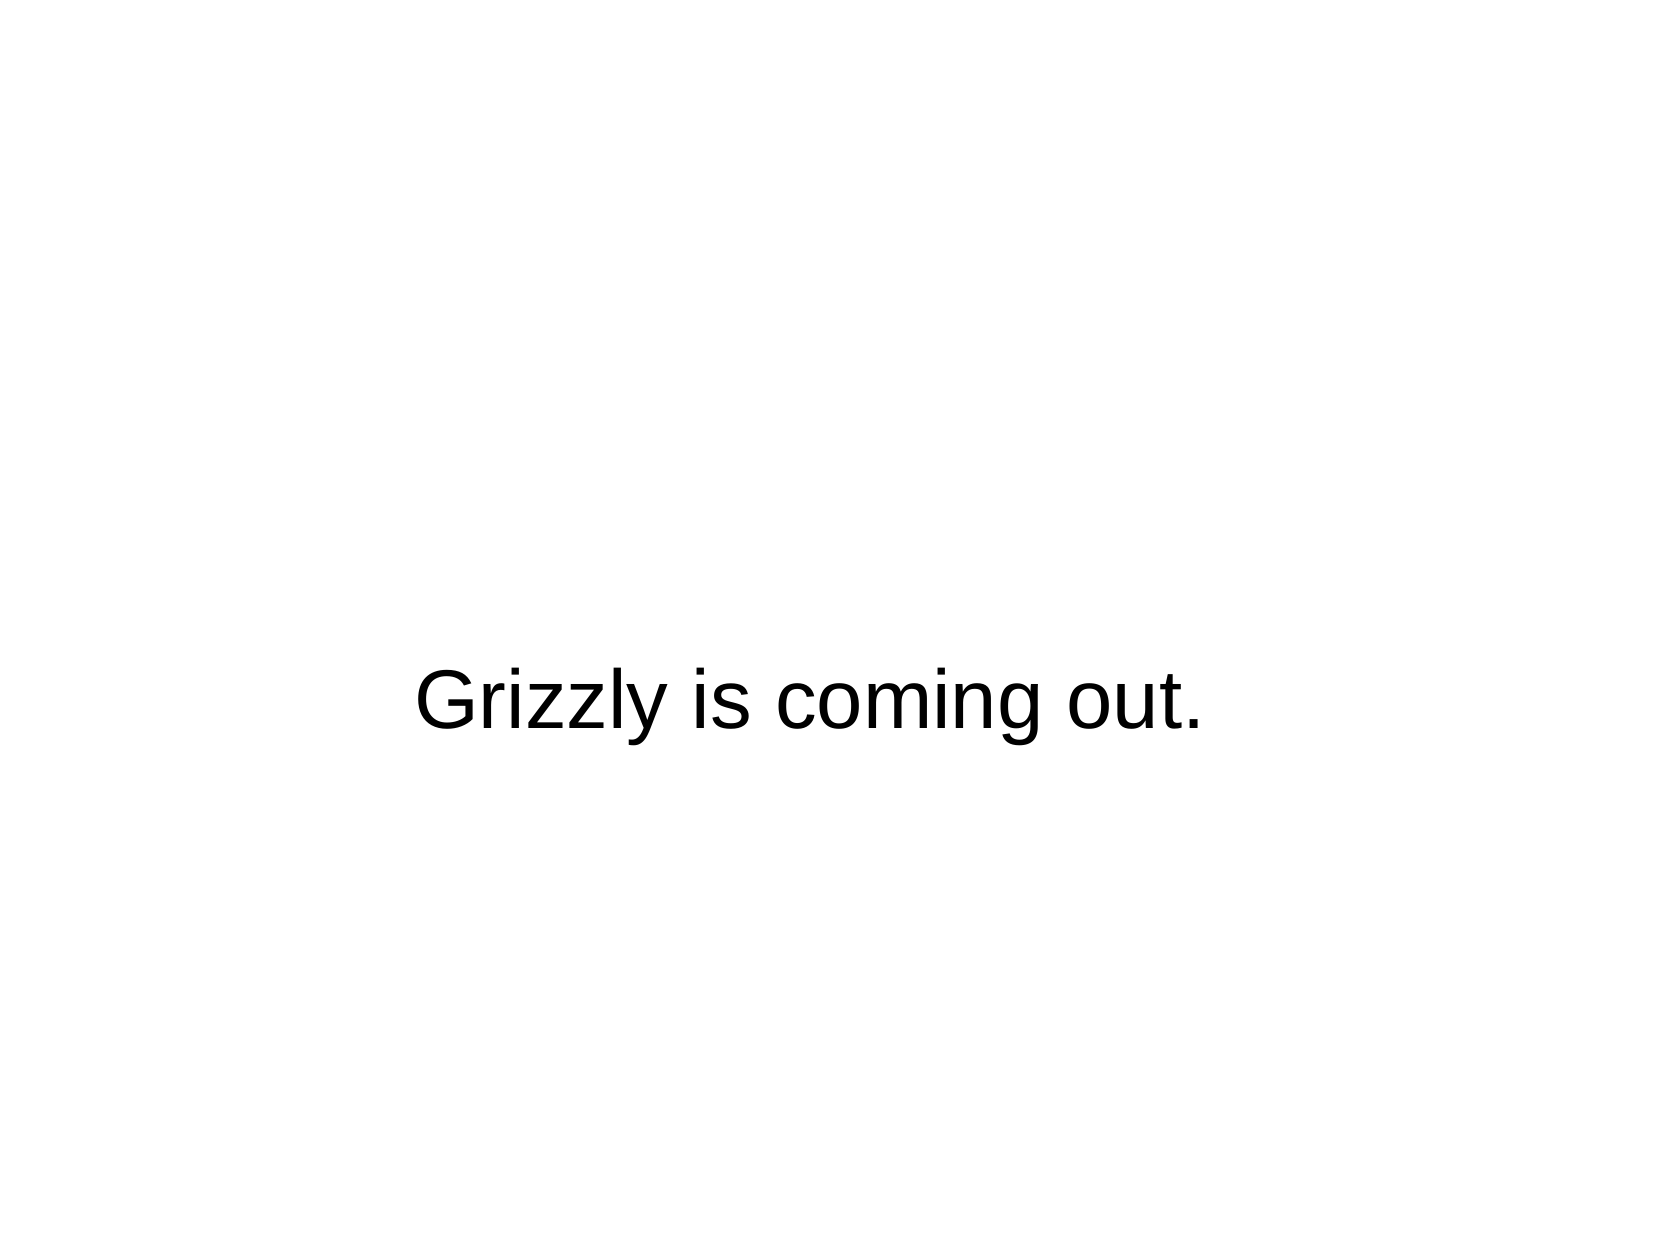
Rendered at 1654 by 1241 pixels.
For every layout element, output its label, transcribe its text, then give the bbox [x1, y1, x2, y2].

subtitle Grizzly is coming out. [82, 297, 1538, 1102]
